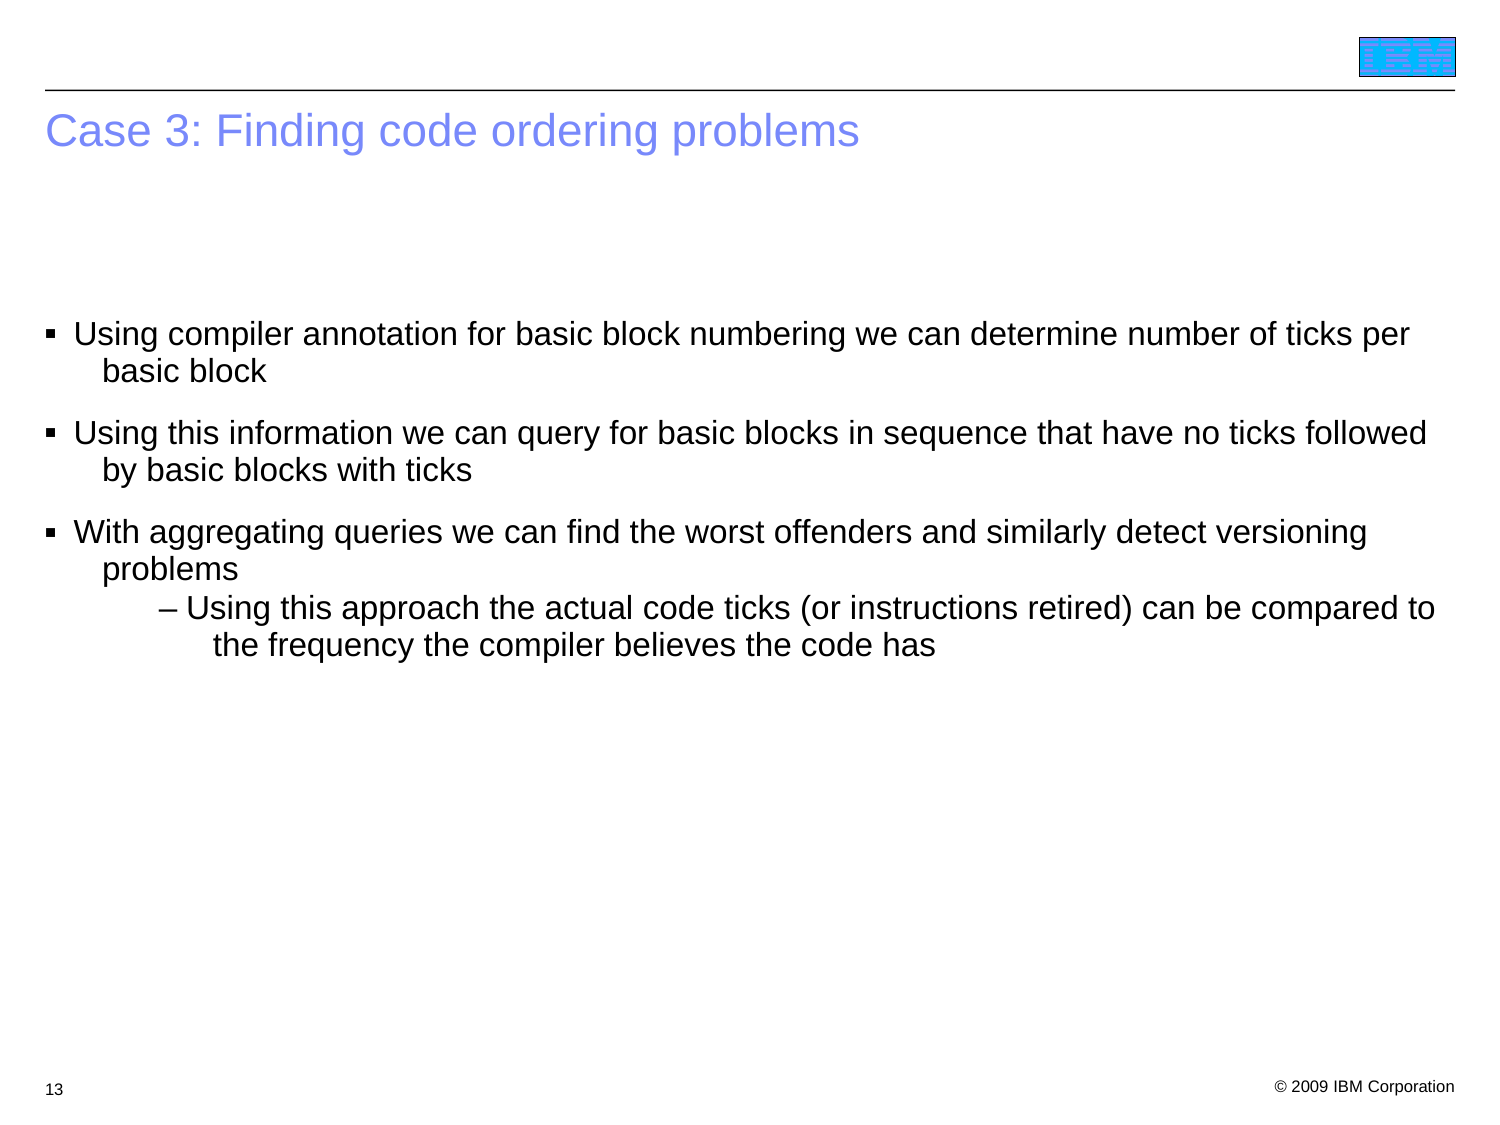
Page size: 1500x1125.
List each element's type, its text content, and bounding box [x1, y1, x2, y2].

title Case 3: Finding code ordering problems [30, 97, 1456, 218]
list Using compiler annotation for basic block numbering we can determine number of ticks per basic block Using this information we can query for basic blocks in sequence that have no ticks followed by basic blocks with ticks With aggregating queries we can find the worst offenders and similarly detect versioning problems Using this approach the actual code ticks (or instructions retired) can be compared to the frequency the compiler believes the code has [30, 307, 1456, 1058]
